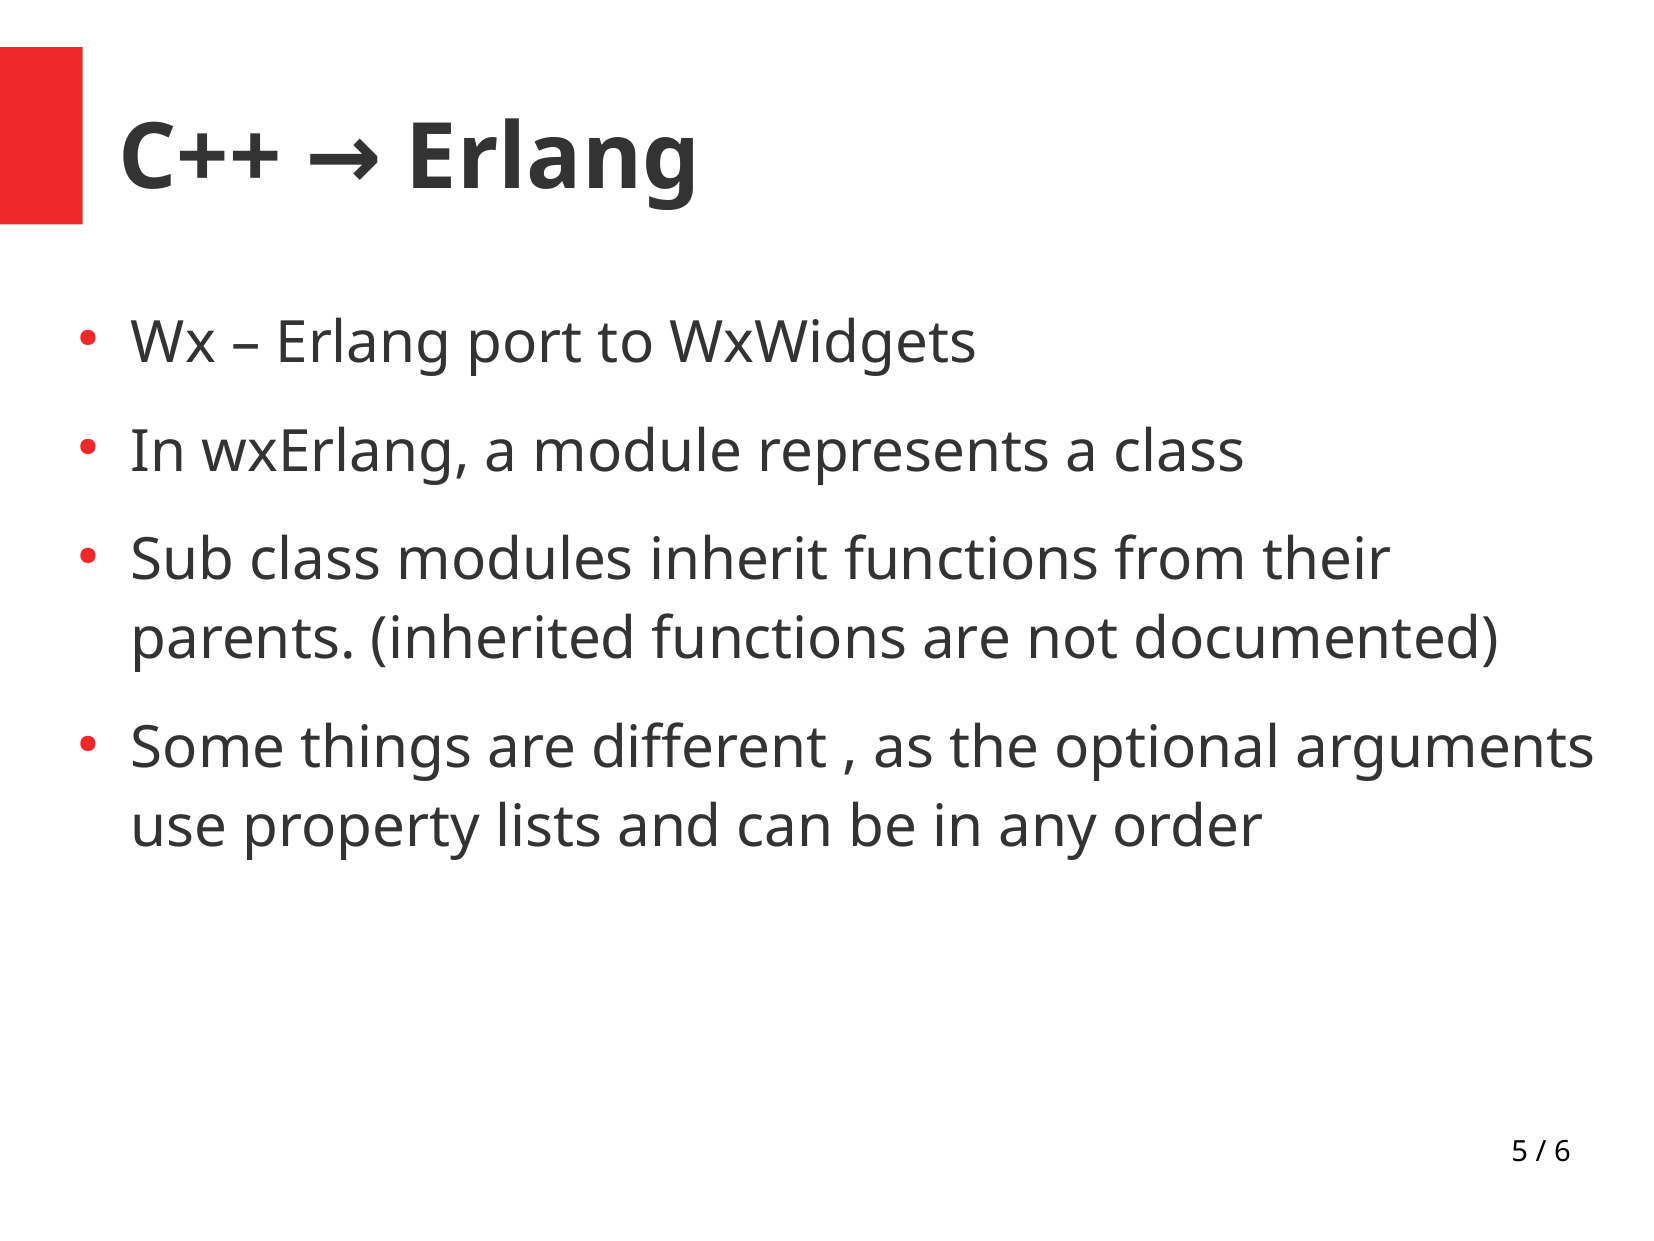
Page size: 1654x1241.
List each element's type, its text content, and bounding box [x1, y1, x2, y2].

list Wx – Erlang port to WxWidgets In wxErlang, a module represents a class Sub class modules inherit functions from their parents. (inherited functions are not documented) Some things are different , as the optional arguments use property lists and can be in any order [60, 300, 1621, 1074]
title C++ → Erlang [118, 49, 1571, 257]
